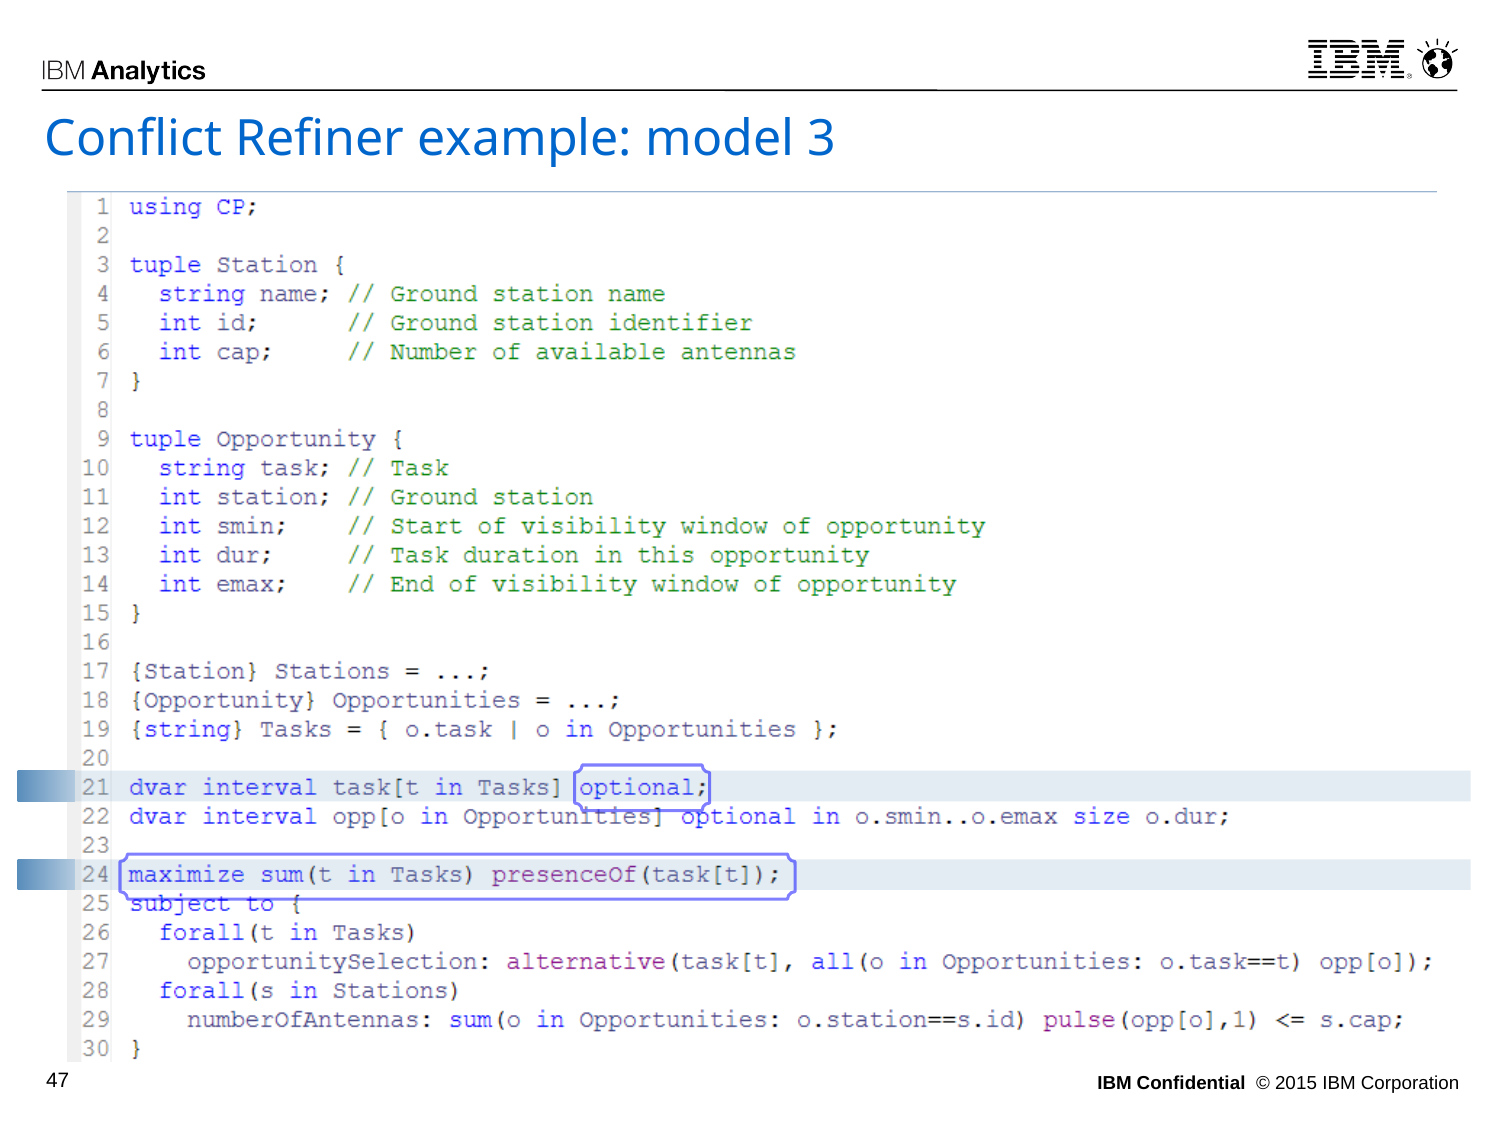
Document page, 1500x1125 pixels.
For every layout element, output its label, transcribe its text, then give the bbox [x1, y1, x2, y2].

picture [67, 218, 1437, 770]
picture [24, 42, 224, 99]
text_box [577, 770, 708, 802]
text_box [17, 859, 119, 890]
text_box [122, 859, 793, 890]
picture [124, 890, 791, 897]
picture [580, 802, 704, 809]
text_box [796, 859, 1471, 890]
title Conflict Refiner example: model 3 [29, 97, 1455, 218]
text_box [710, 770, 1471, 802]
picture [1294, 24, 1469, 91]
picture [67, 890, 1437, 1062]
text_box [17, 770, 574, 802]
picture [67, 802, 1437, 859]
